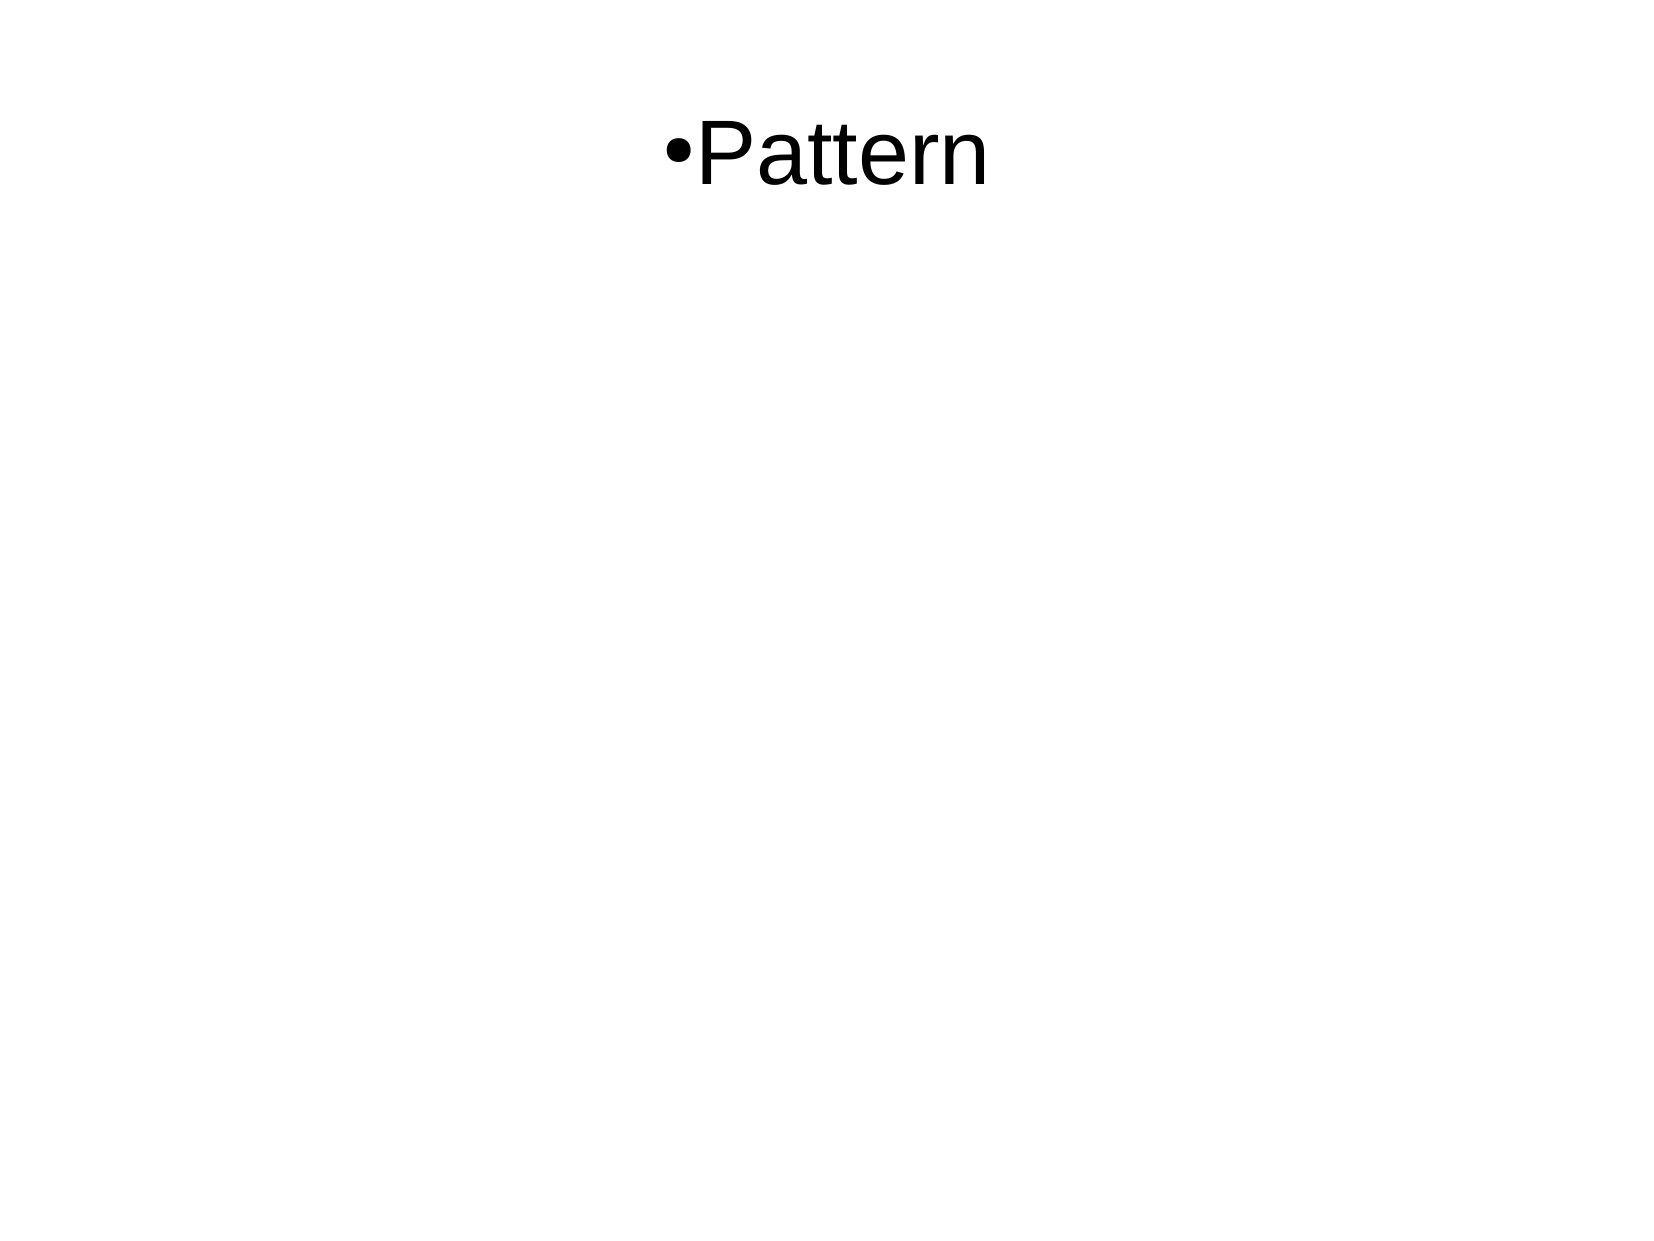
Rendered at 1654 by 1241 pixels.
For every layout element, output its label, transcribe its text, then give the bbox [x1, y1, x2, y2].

title Pattern [82, 49, 1571, 257]
